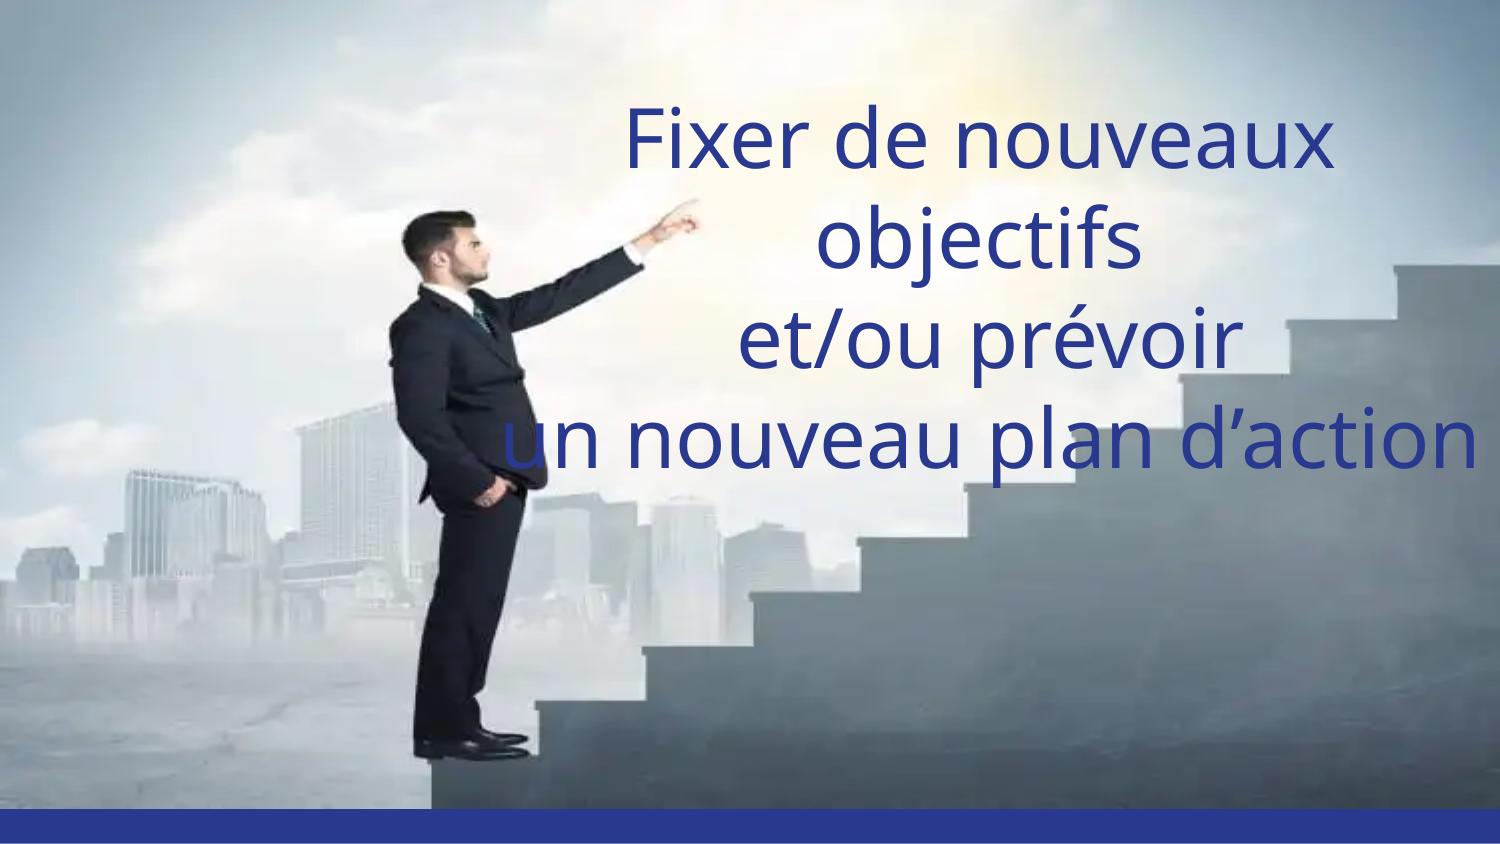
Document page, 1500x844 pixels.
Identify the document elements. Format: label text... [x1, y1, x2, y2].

text_box Fixer de nouveaux objectifs et/ou prévoir un nouveau plan d’action [448, 69, 1500, 500]
picture [0, 0, 1500, 810]
